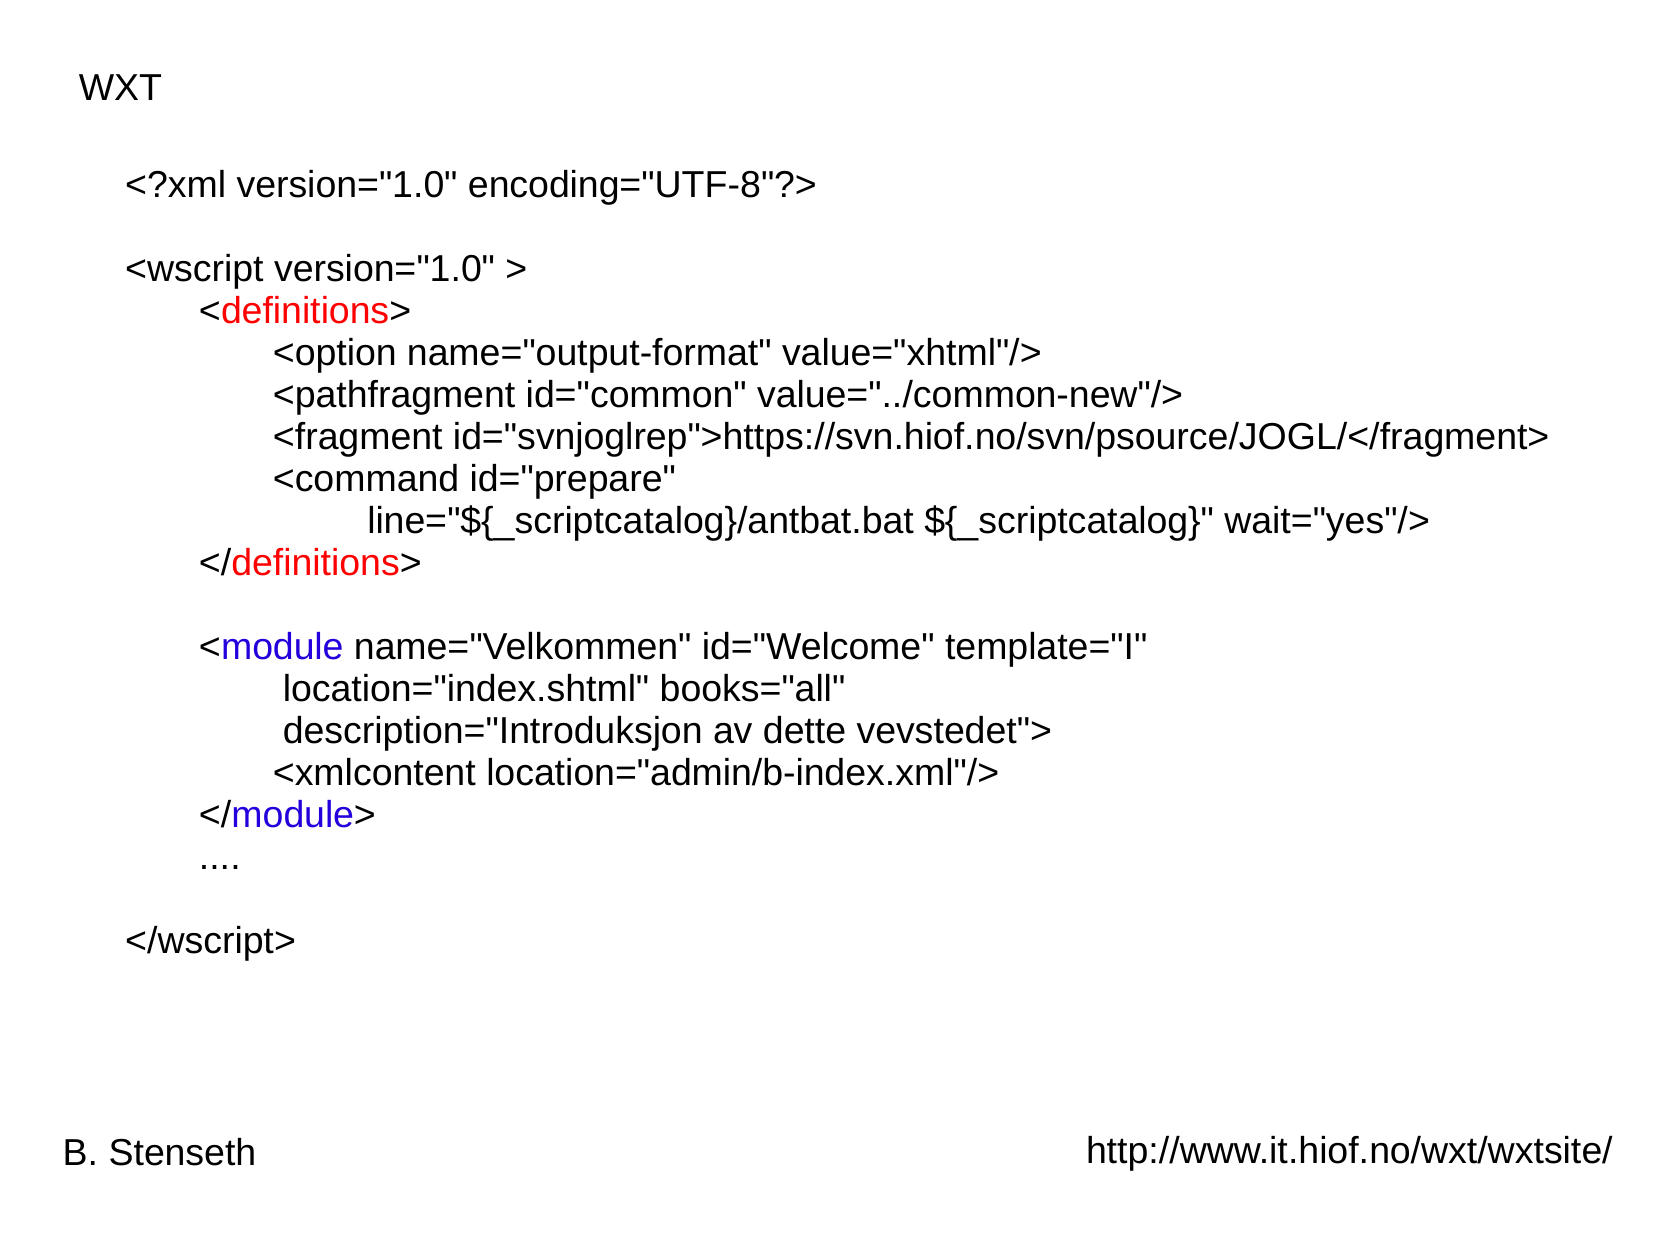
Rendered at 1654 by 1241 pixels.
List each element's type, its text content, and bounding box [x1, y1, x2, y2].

text_box http://www.it.hiof.no/wxt/wxtsite/ [1071, 1122, 1625, 1182]
text_box WXT [64, 59, 178, 116]
text_box <?xml version="1.0" encoding="UTF-8"?> <wscript version="1.0" > <definitions> <option name="output-format" value="xhtml"/> <pathfragment id="common" value="../common-new"/> <fragment id="svnjoglrep">https://svn.hiof.no/svn/psource/JOGL/</fragment> <command id="prepare" line="${_scriptcatalog}/antbat.bat ${_scriptcatalog}" wait="yes"/> </definitions> <module name="Velkommen" id="Welcome" template="I" location="index.shtml" books="all" description="Introduksjon av dette vevstedet"> <xmlcontent location="admin/b-index.xml"/> </module> .... </wscript> [110, 156, 1565, 970]
text_box B. Stenseth [47, 1124, 272, 1182]
